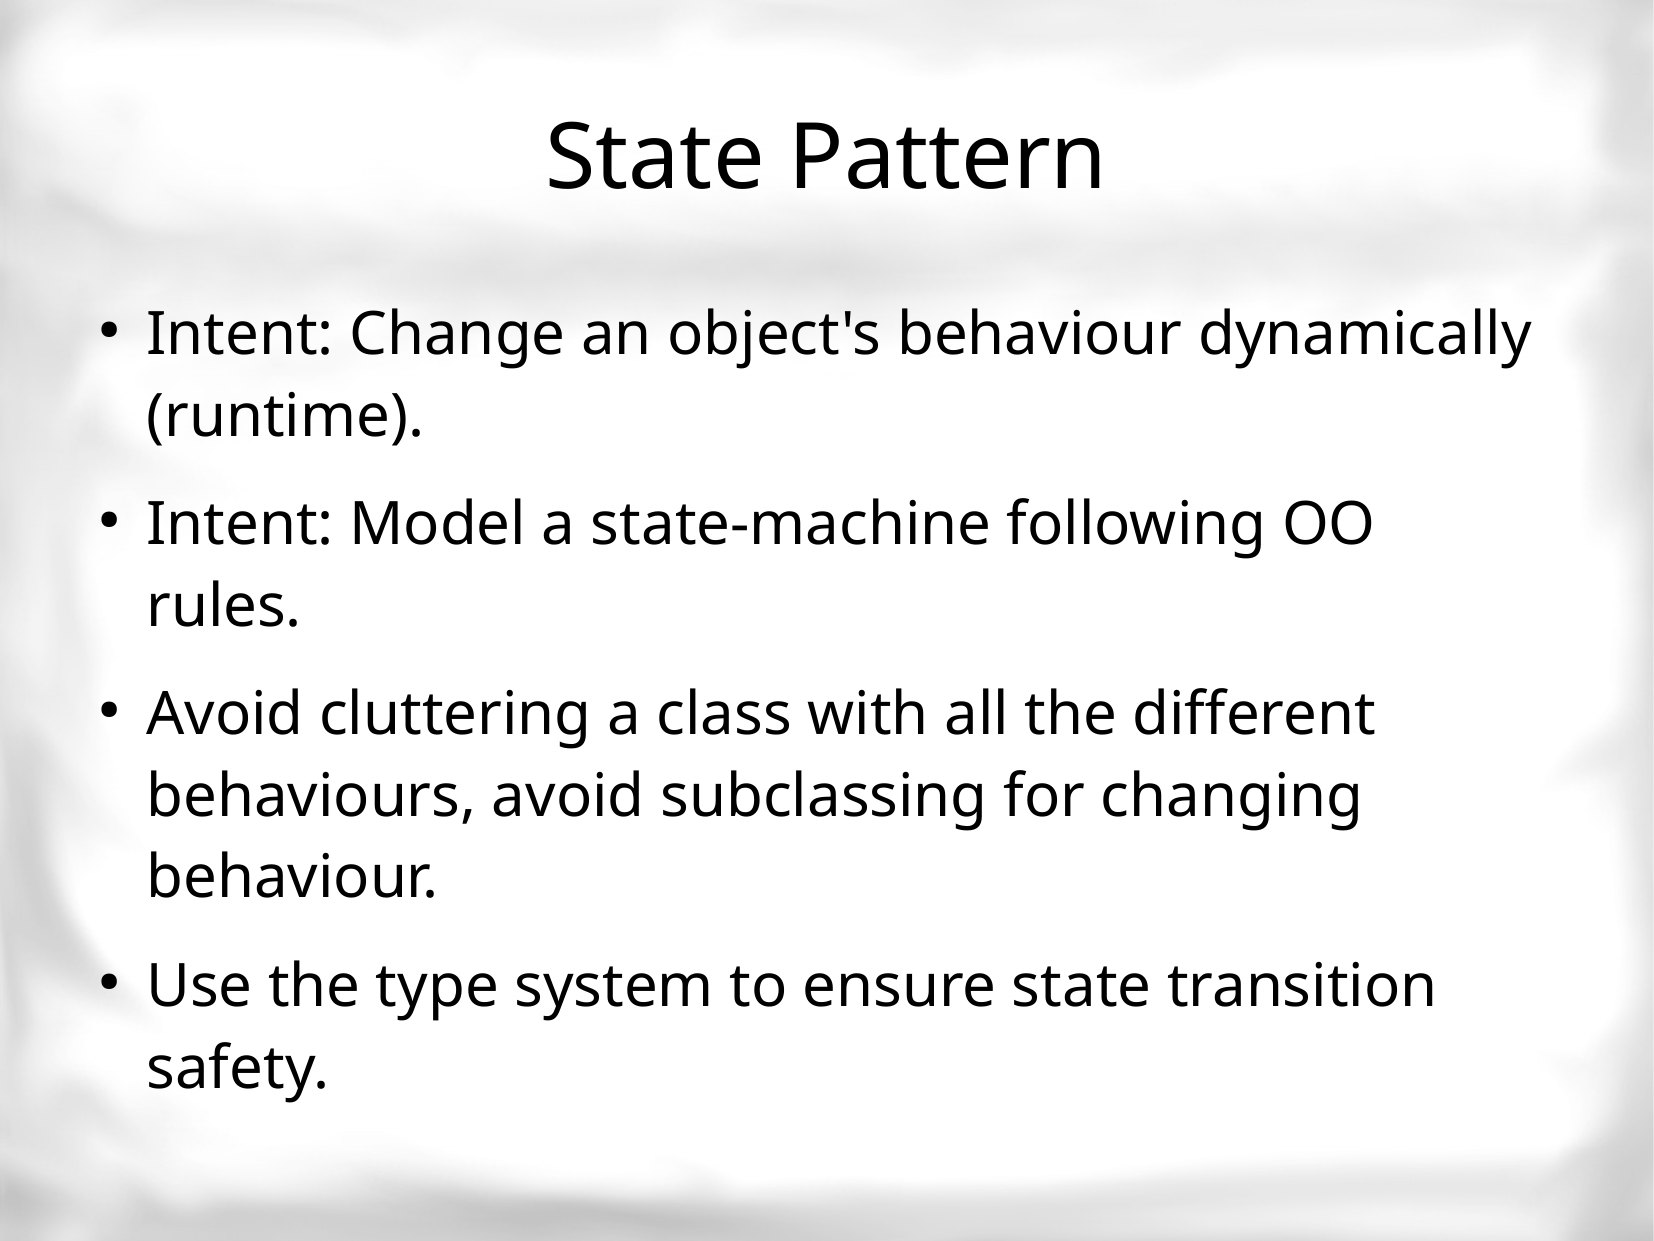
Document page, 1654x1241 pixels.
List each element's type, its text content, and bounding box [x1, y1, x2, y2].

title State Pattern [82, 49, 1571, 257]
list Intent: Change an object's behaviour dynamically (runtime). Intent: Model a state-machine following OO rules. Avoid cluttering a class with all the different behaviours, avoid subclassing for changing behaviour. Use the type system to ensure state transition safety. [82, 290, 1538, 1111]
picture [0, 0, 1654, 1241]
